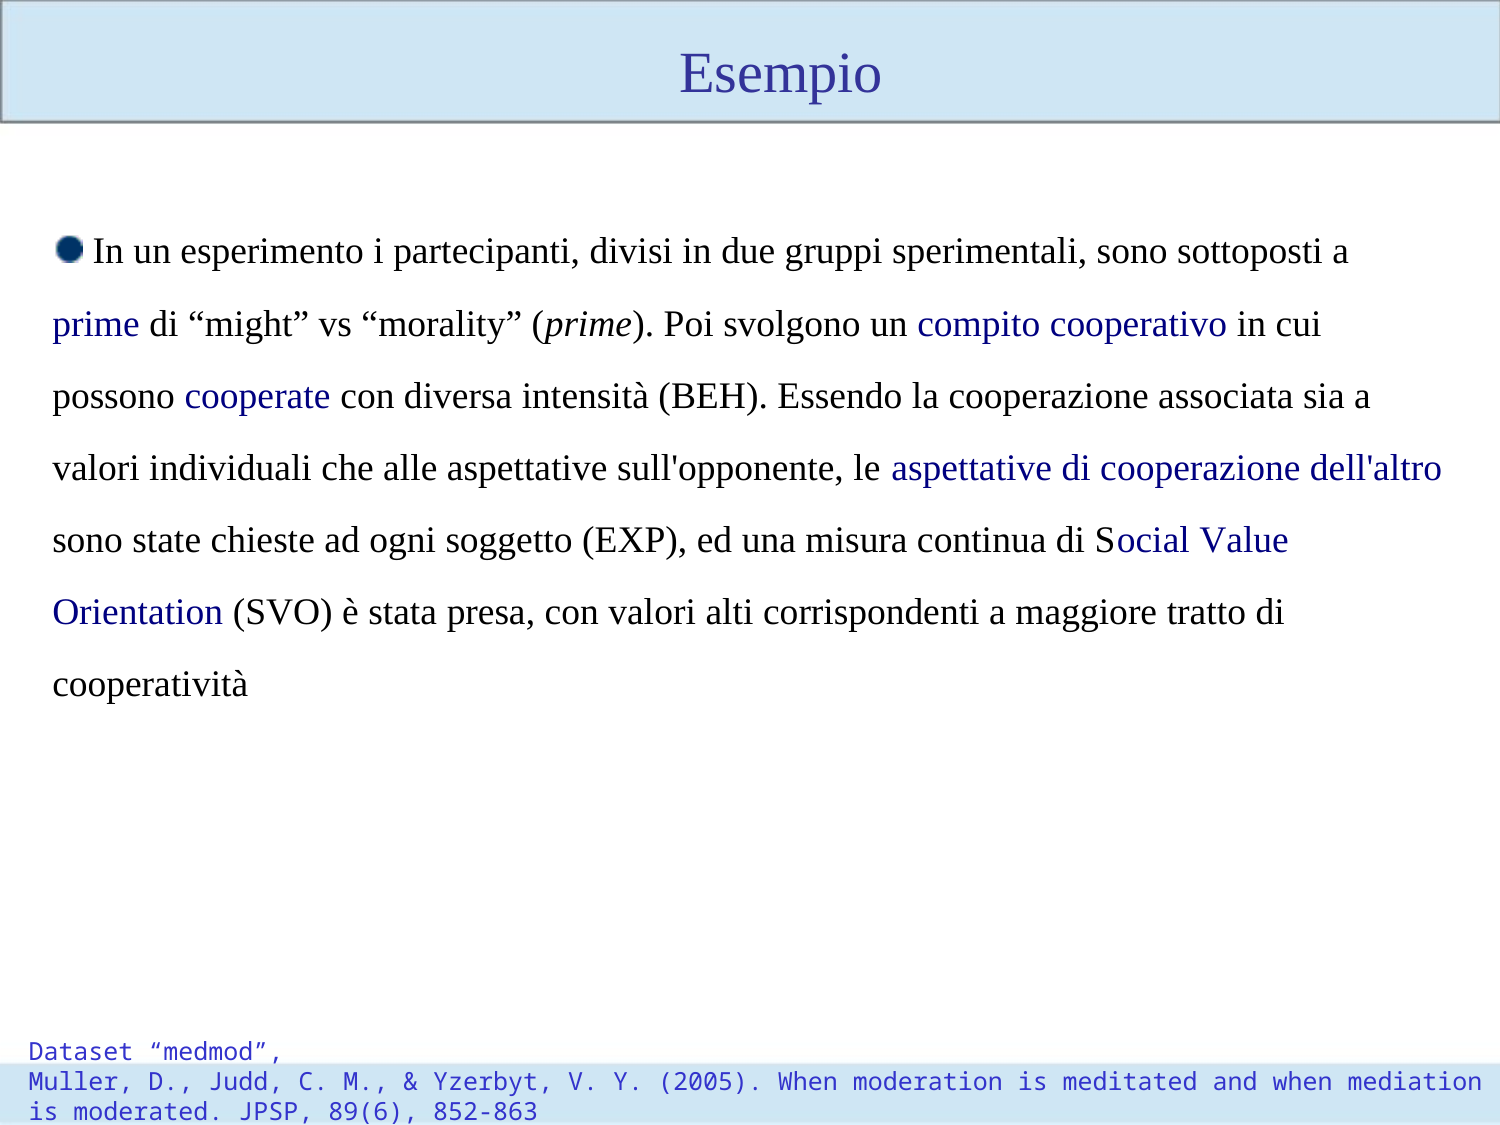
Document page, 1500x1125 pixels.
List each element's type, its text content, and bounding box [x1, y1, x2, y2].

picture [0, 0, 1500, 1125]
text_box In un esperimento i partecipanti, divisi in due gruppi sperimentali, sono sottoposti a prime di “might” vs “morality” (prime). Poi svolgono un compito cooperativo in cui possono cooperate con diversa intensità (BEH). Essendo la cooperazione associata sia a valori individuali che alle aspettative sull'opponente, le aspettative di cooperazione dell'altro sono state chieste ad ogni soggetto (EXP), ed una misura continua di Social Value Orientation (SVO) è stata presa, con valori alti corrispondenti a maggiore tratto di cooperatività [37, 184, 1463, 837]
title Esempio [249, 21, 1313, 117]
text_box Dataset “medmod”, Muller, D., Judd, C. M., & Yzerbyt, V. Y. (2005). When moderation is meditated and when mediation is moderated. JPSP, 89(6), 852-863 [13, 1028, 1500, 1125]
